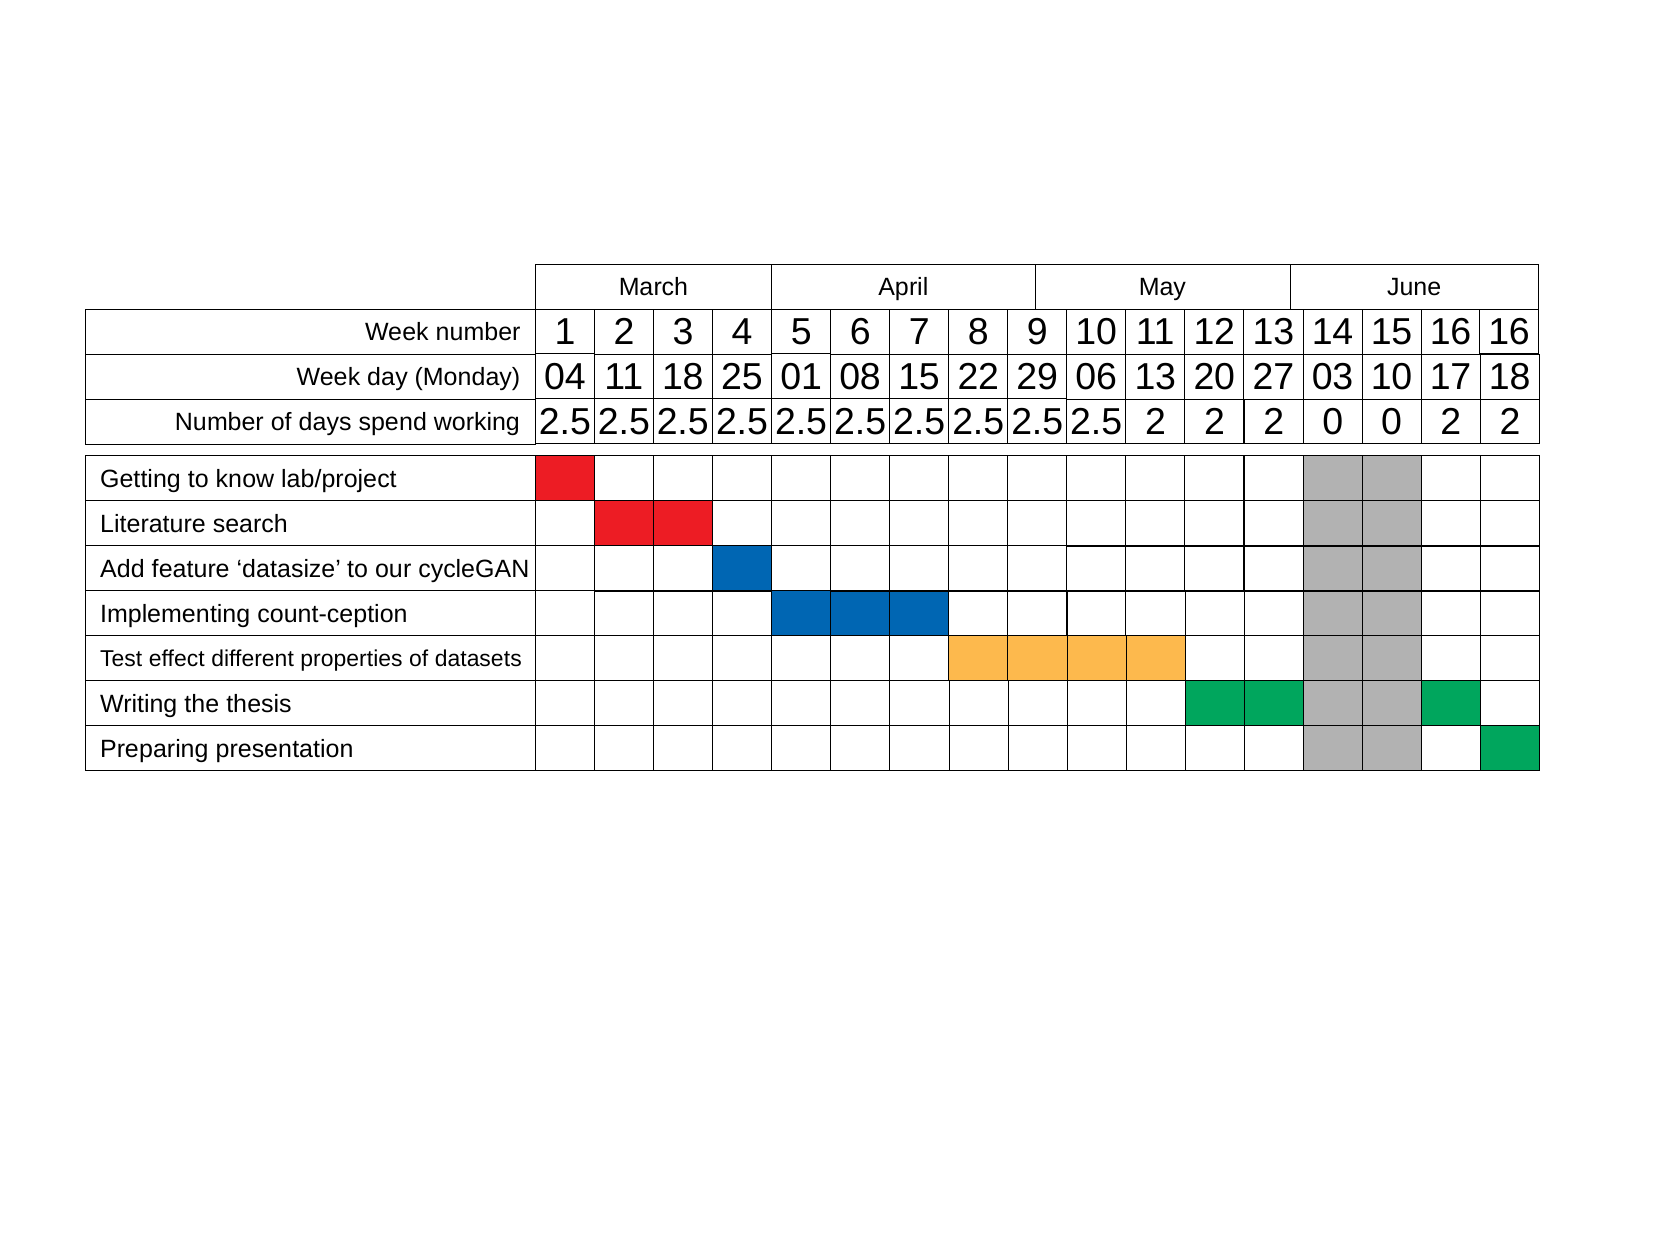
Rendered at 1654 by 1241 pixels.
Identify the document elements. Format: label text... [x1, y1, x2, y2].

text_box Week day (Monday) [85, 354, 536, 399]
text_box 1 [536, 309, 594, 353]
text_box May [1035, 264, 1290, 309]
text_box 2 [1480, 399, 1540, 444]
text_box 27 [1243, 354, 1303, 399]
text_box 2 [1244, 399, 1303, 444]
text_box Implementing count-ception [85, 590, 535, 635]
text_box Test effect different properties of datasets [85, 635, 535, 680]
text_box Writing the thesis [85, 680, 535, 725]
text_box 20 [1184, 354, 1243, 399]
text_box 2 [1421, 399, 1480, 444]
text_box 08 [830, 354, 889, 398]
text_box 22 [948, 354, 1007, 398]
text_box 6 [830, 309, 889, 354]
text_box Literature search [85, 500, 535, 545]
text_box 04 [536, 353, 595, 398]
text_box 2.5 [830, 398, 889, 444]
text_box 17 [1421, 354, 1480, 399]
text_box Number of days spend working [85, 399, 536, 445]
text_box 5 [771, 309, 830, 353]
text_box Preparing presentation [85, 725, 535, 771]
text_box 2 [1125, 399, 1184, 444]
text_box 2.5 [771, 398, 830, 444]
text_box 9 [1007, 309, 1066, 354]
text_box 25 [712, 354, 771, 398]
text_box 2.5 [1007, 398, 1067, 444]
text_box Week number [85, 309, 536, 354]
text_box 12 [1184, 309, 1243, 354]
text_box 2.5 [948, 398, 1007, 444]
text_box 11 [594, 354, 653, 398]
text_box 0 [1303, 399, 1362, 444]
text_box 16 [1421, 309, 1479, 354]
text_box June [1290, 264, 1539, 309]
text_box 2 [1184, 399, 1244, 444]
text_box 8 [948, 309, 1007, 354]
text_box 2 [594, 309, 653, 354]
text_box Add feature ‘datasize’ to our cycleGAN [85, 545, 535, 590]
text_box 4 [712, 309, 771, 354]
text_box 2.5 [653, 398, 712, 444]
text_box 7 [889, 309, 948, 354]
text_box 14 [1303, 309, 1362, 354]
text_box 10 [1362, 354, 1421, 399]
text_box 3 [653, 309, 712, 354]
text_box 11 [1125, 309, 1184, 354]
text_box 18 [1480, 354, 1540, 399]
text_box 2.5 [536, 398, 594, 444]
text_box 01 [771, 353, 831, 398]
text_box 16 [1479, 309, 1539, 354]
text_box 29 [1007, 354, 1066, 398]
text_box [75, 255, 1555, 781]
text_box 06 [1066, 354, 1125, 399]
text_box 03 [1303, 354, 1362, 399]
text_box 2.5 [712, 398, 771, 444]
text_box 13 [1243, 309, 1303, 354]
text_box April [771, 264, 1035, 309]
text_box 15 [889, 354, 948, 398]
text_box 2.5 [889, 398, 948, 444]
text_box Getting to know lab/project [85, 455, 535, 500]
text_box March [535, 264, 771, 309]
text_box 18 [653, 354, 712, 398]
text_box 2.5 [1066, 399, 1125, 444]
text_box 10 [1066, 309, 1125, 354]
text_box 15 [1362, 309, 1421, 354]
text_box 2.5 [594, 398, 653, 444]
text_box 13 [1125, 354, 1184, 399]
text_box 0 [1362, 399, 1421, 444]
